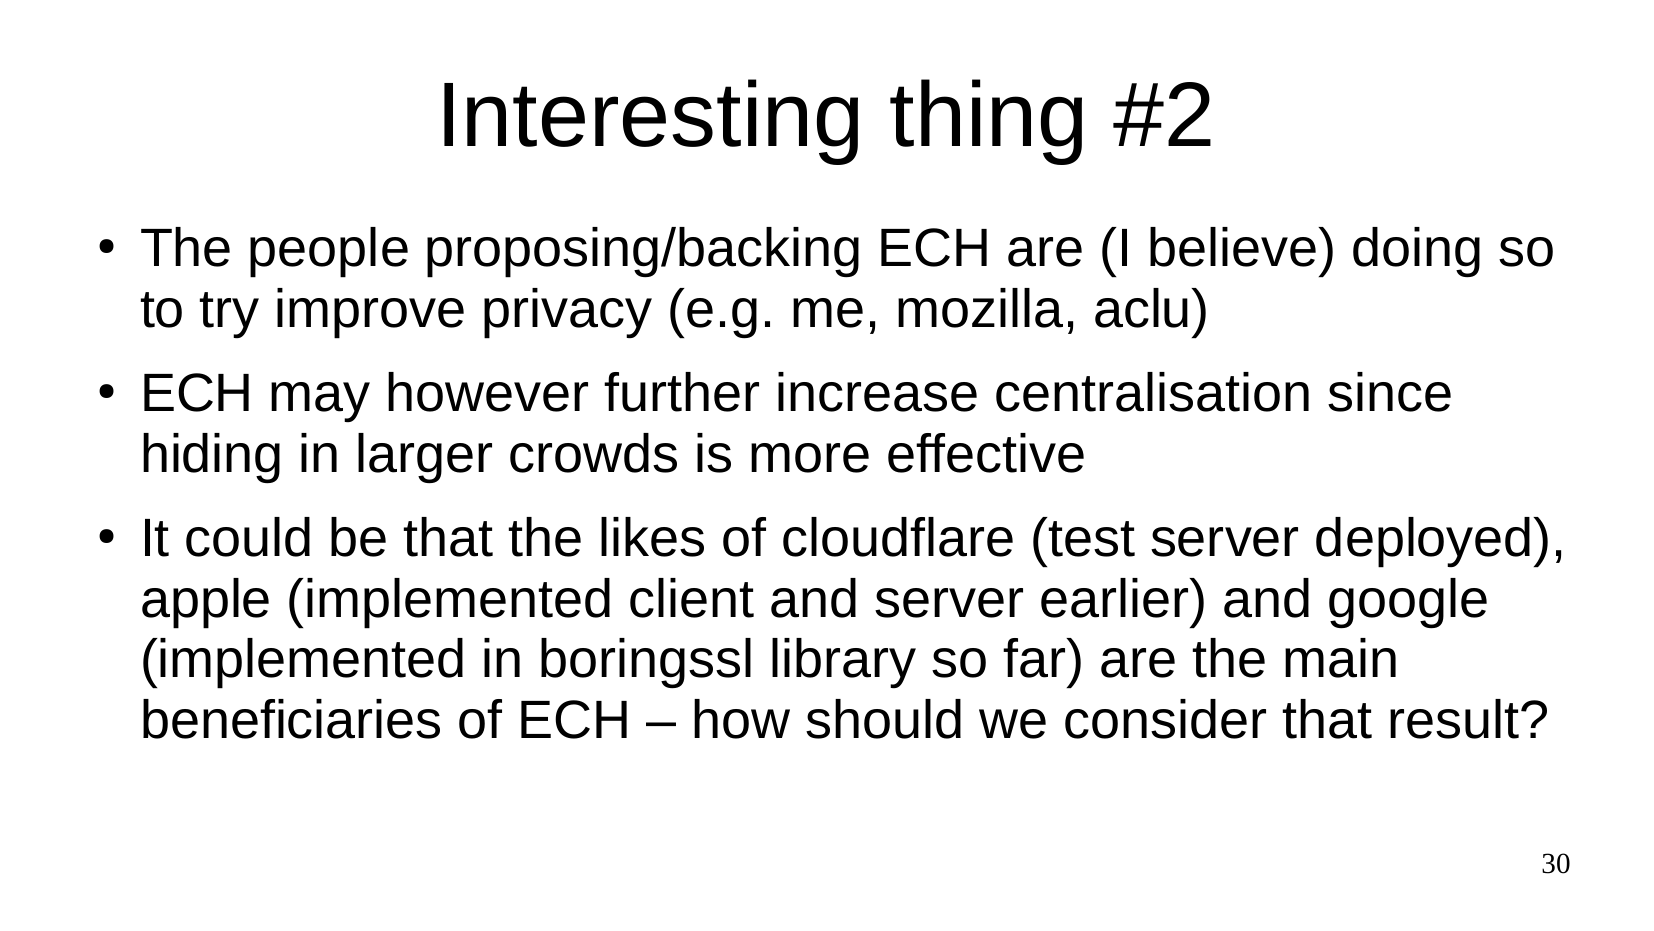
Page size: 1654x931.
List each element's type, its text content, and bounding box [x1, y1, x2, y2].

title Interesting thing #2 [82, 37, 1571, 193]
list The people proposing/backing ECH are (I believe) doing so to try improve privacy (e.g. me, mozilla, aclu) ECH may however further increase centralisation since hiding in larger crowds is more effective It could be that the likes of cloudflare (test server deployed), apple (implemented client and server earlier) and google (implemented in boringssl library so far) are the main beneficiaries of ECH – how should we consider that result? [82, 217, 1571, 758]
